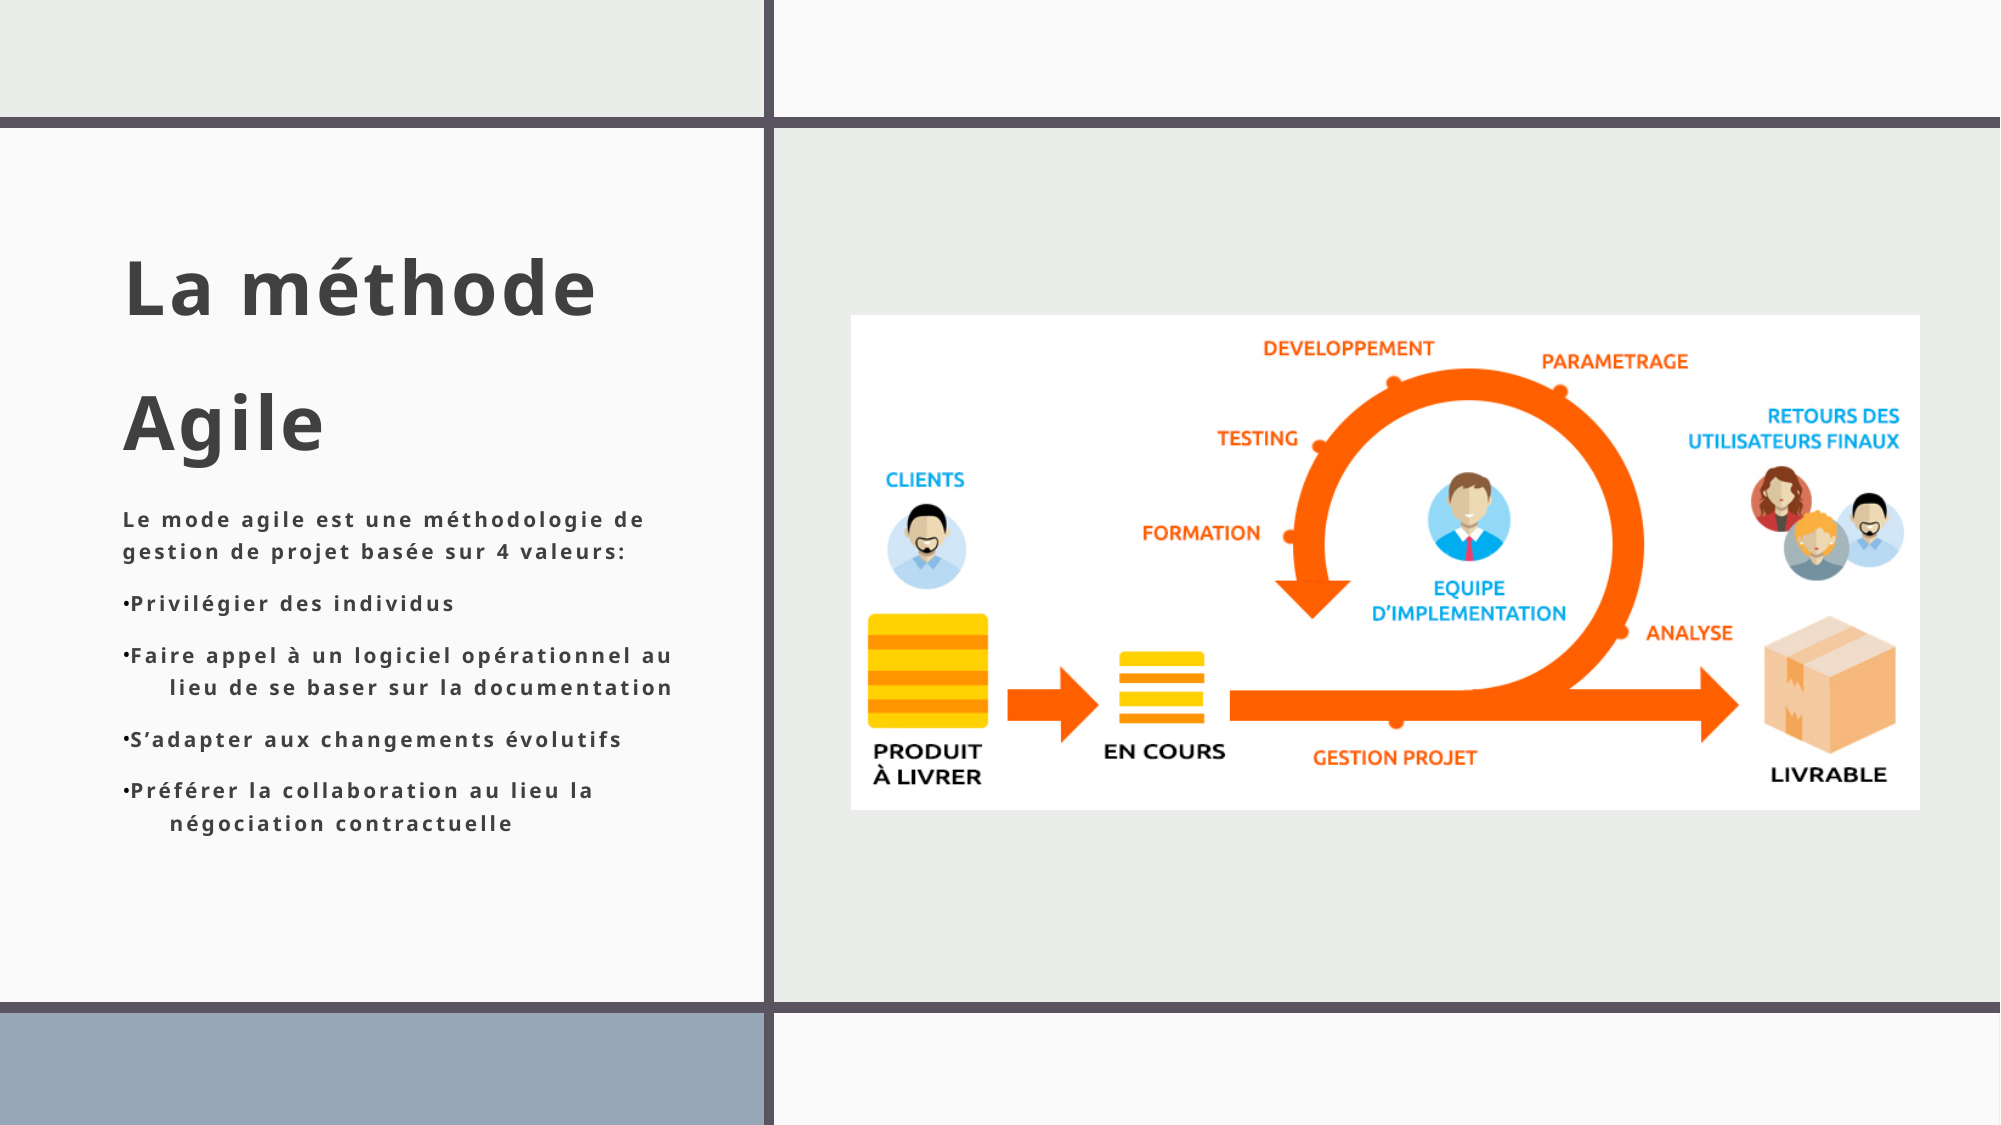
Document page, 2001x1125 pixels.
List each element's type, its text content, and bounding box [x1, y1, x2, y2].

picture [851, 315, 1920, 810]
list Le mode agile est une méthodologie de gestion de projet basée sur 4 valeurs: Privilégier des individus Faire appel à un logiciel opérationnel au lieu de se baser sur la documentation S’adapter aux changements évolutifs Préférer la collaboration au lieu la négociation contractuelle [104, 481, 698, 948]
title La méthode Agile [105, 175, 698, 481]
text_box [0, 0, 2000, 1125]
